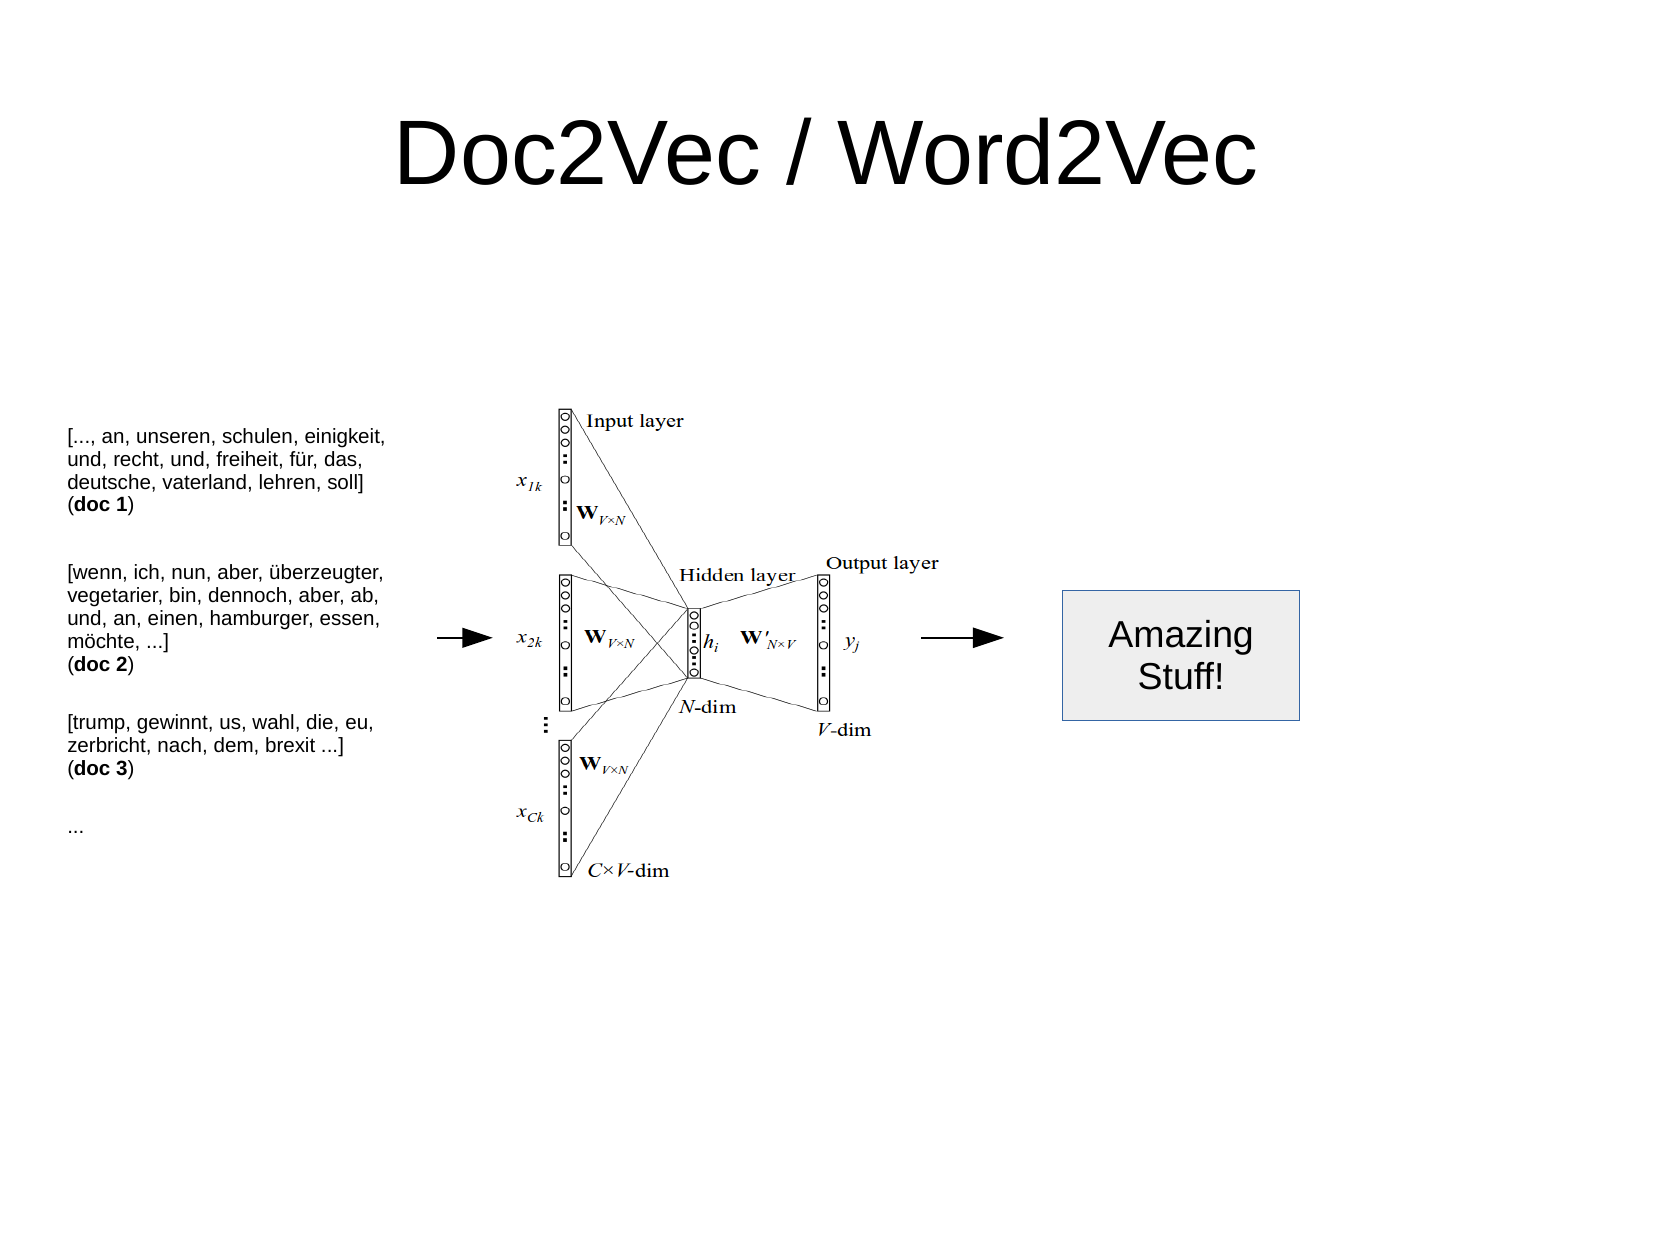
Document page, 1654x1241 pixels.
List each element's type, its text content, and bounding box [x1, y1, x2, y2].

title Doc2Vec / Word2Vec [82, 49, 1571, 257]
picture [492, 401, 993, 898]
list [..., an, unseren, schulen, einigkeit, und, recht, und, freiheit, für, das, deutsche, vaterland, lehren, soll] (doc 1) [wenn, ich, nun, aber, überzeugter, vegetarier, bin, dennoch, aber, ab, und, an, einen, hamburger, essen, möchte, ...] (doc 2) [trump, gewinnt, us, wahl, die, eu, zerbricht, nach, dem, brexit ...] (doc 3) ... [35, 425, 426, 851]
text_box Amazing Stuff! [1062, 590, 1300, 721]
